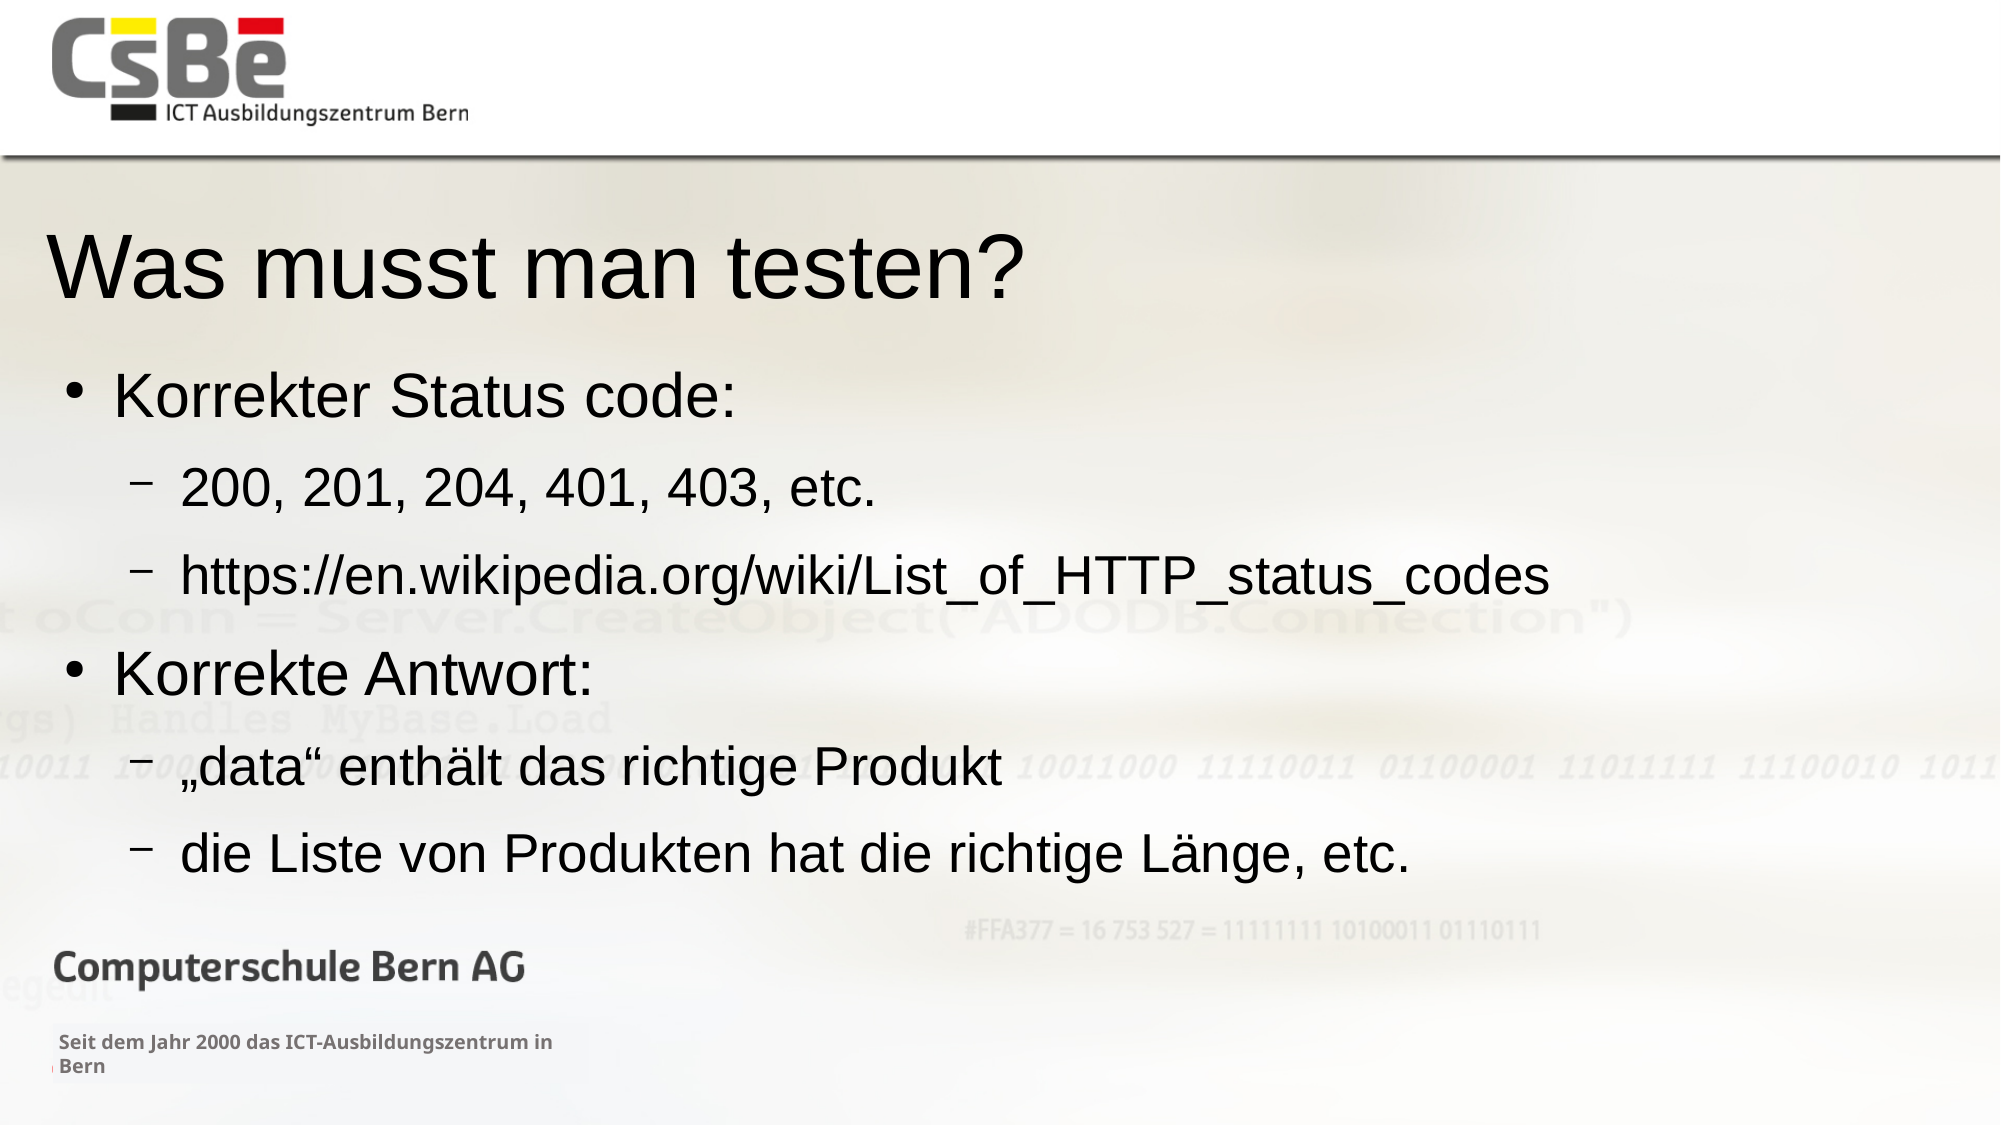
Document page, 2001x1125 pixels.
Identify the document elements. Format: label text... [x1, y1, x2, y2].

list Korrekter Status code: 200, 201, 204, 401, 403, etc. https://en.wikipedia.org/wiki/List_of_HTTP_status_codes Korrekte Antwort: „data“ enthält das richtige Produkt die Liste von Produkten hat die richtige Länge, etc. [46, 355, 1920, 886]
list Was musst man testen? [46, 206, 1920, 355]
picture [0, 0, 2001, 1125]
